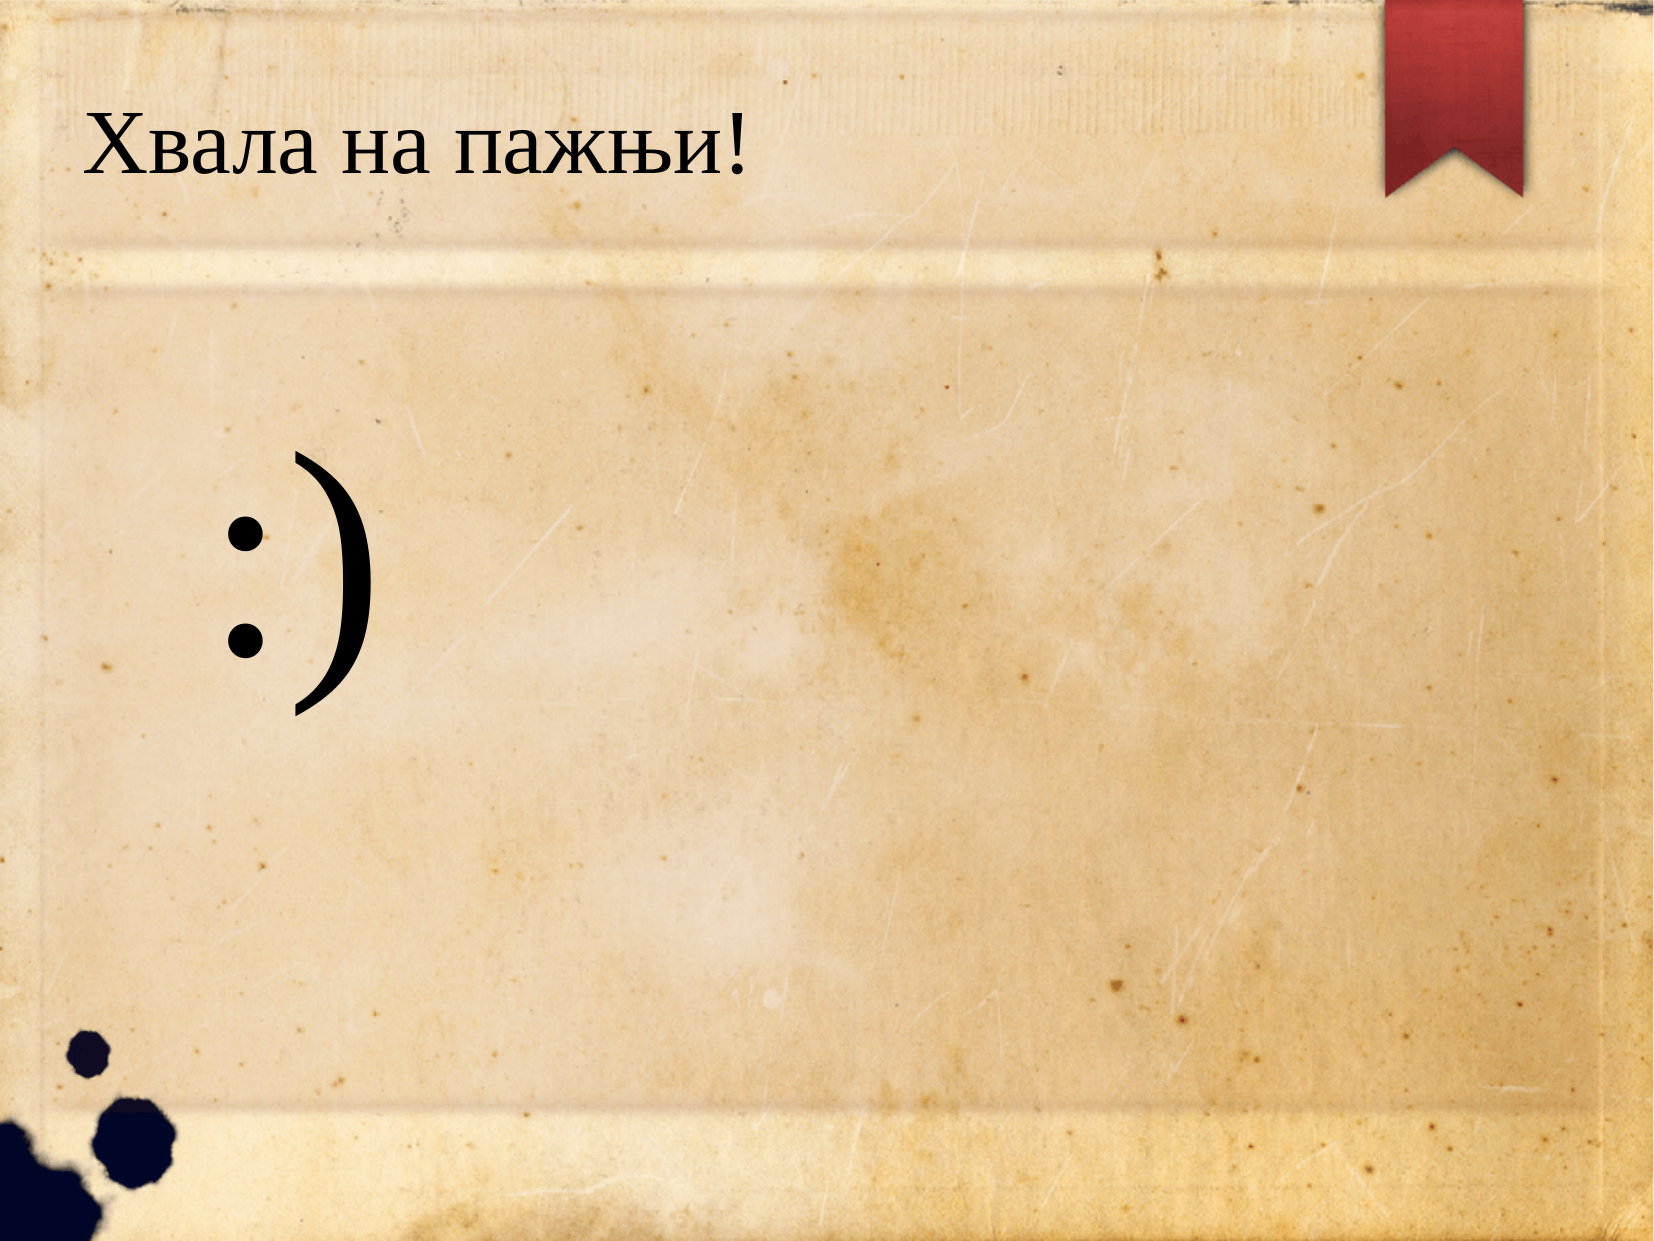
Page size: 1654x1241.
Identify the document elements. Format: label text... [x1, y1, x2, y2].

list :) [82, 290, 1538, 1010]
title Хвала на пажњи! [82, 49, 1347, 237]
picture [0, 0, 1654, 1241]
